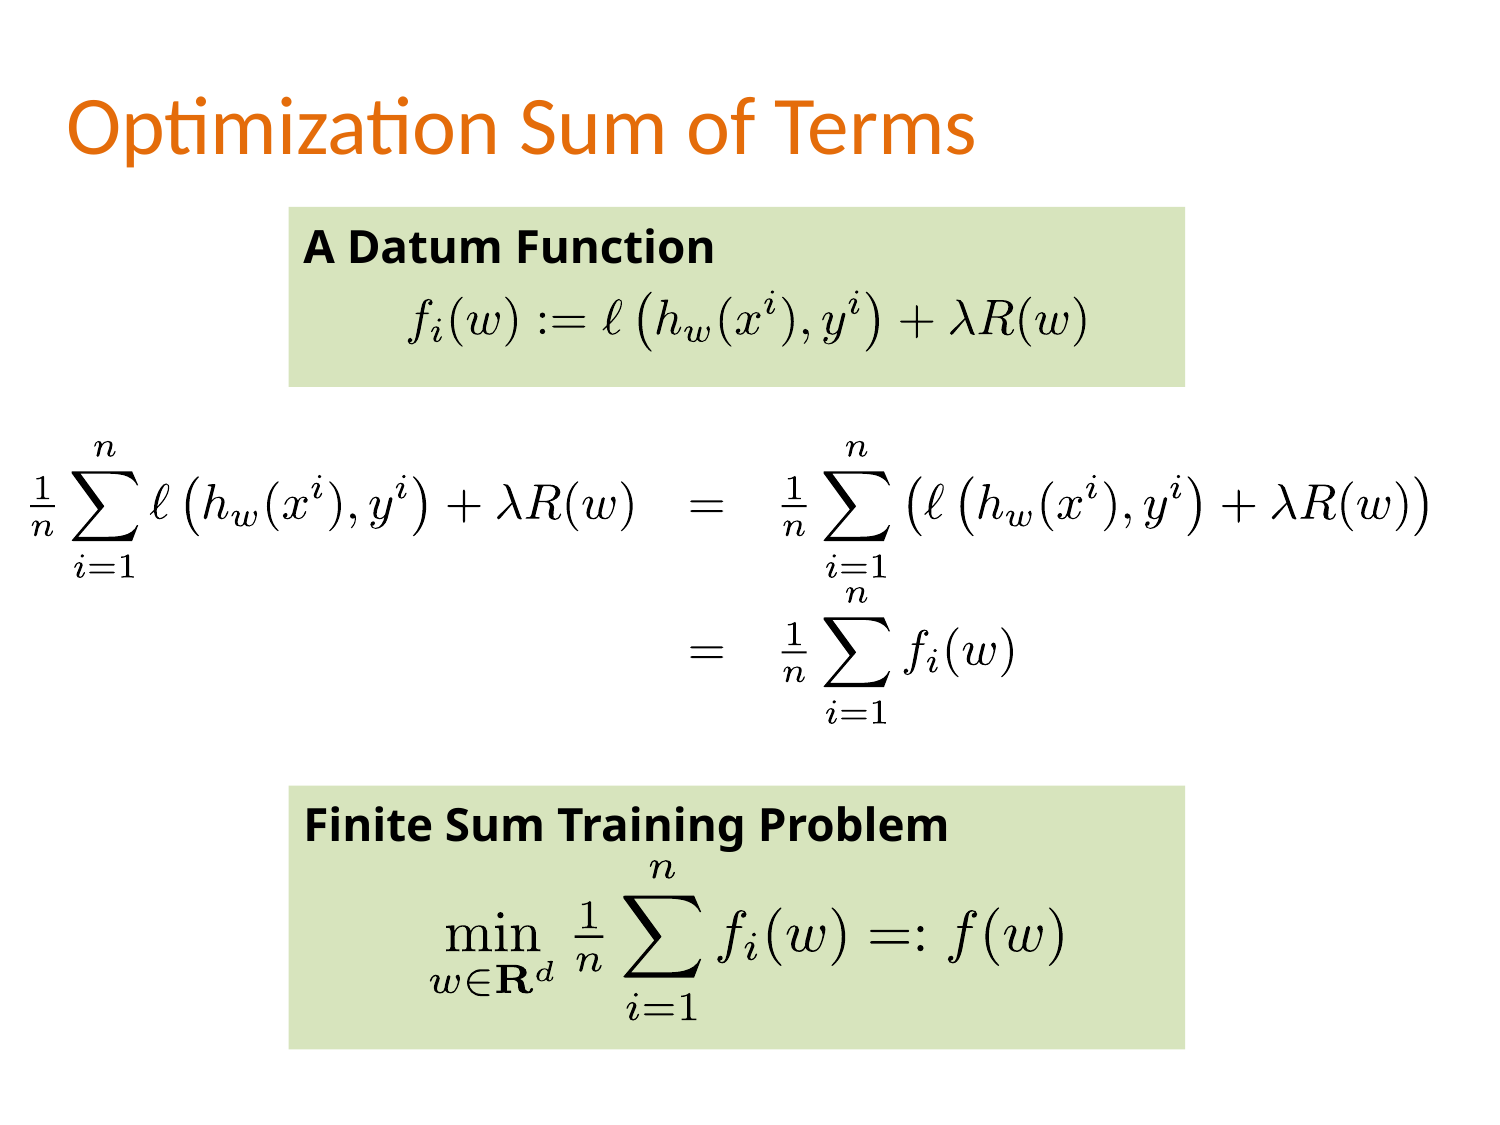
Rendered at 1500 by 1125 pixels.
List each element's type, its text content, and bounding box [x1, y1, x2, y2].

text_box A Datum Function [288, 215, 1186, 387]
text_box Optimization Sum of Terms [51, 27, 1432, 215]
text_box [427, 860, 1069, 1021]
text_box [405, 290, 1091, 352]
text_box Finite Sum Training Problem [288, 785, 1186, 1050]
text_box [30, 440, 1435, 724]
